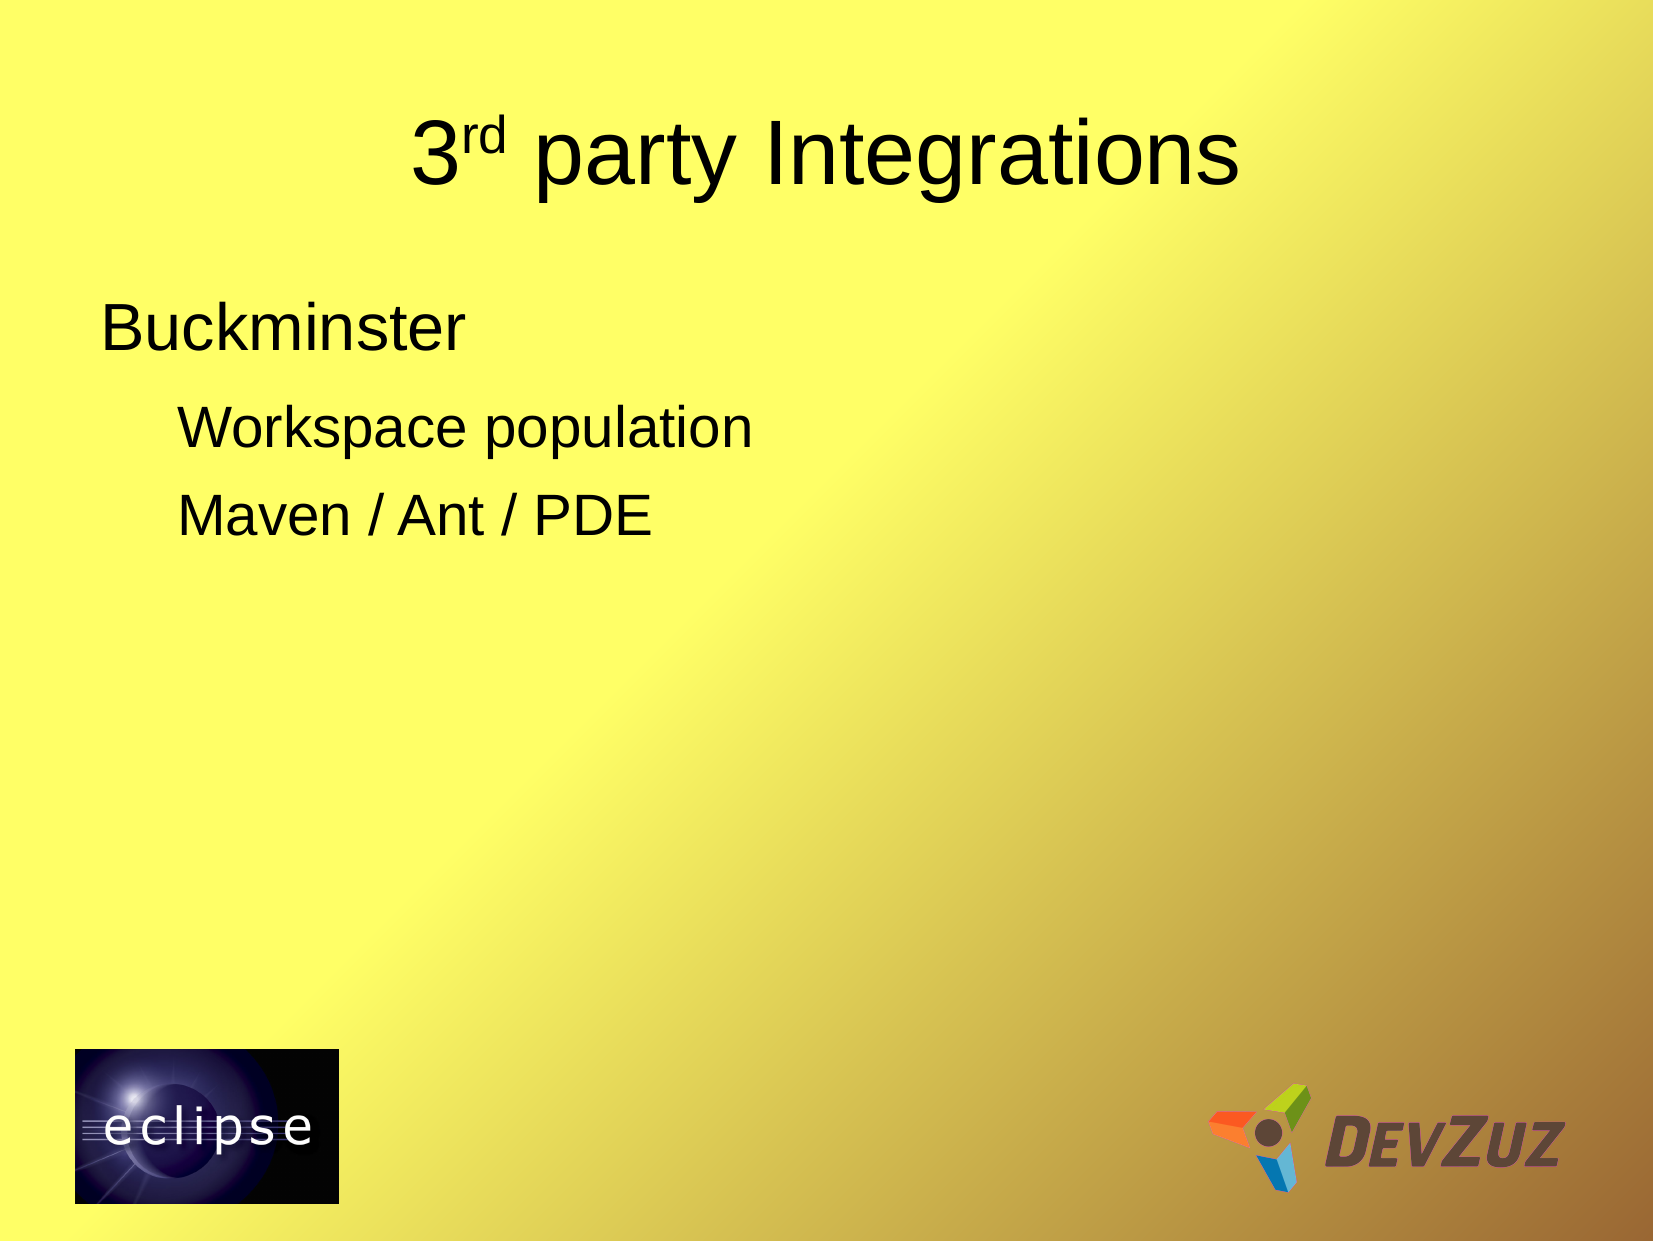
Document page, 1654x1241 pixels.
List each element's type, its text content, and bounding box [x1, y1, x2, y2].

picture [75, 1049, 339, 1204]
title 3rd party Integrations [82, 49, 1571, 257]
list Buckminster Workspace population Maven / Ant / PDE [82, 290, 1571, 1051]
picture [1199, 1074, 1575, 1201]
